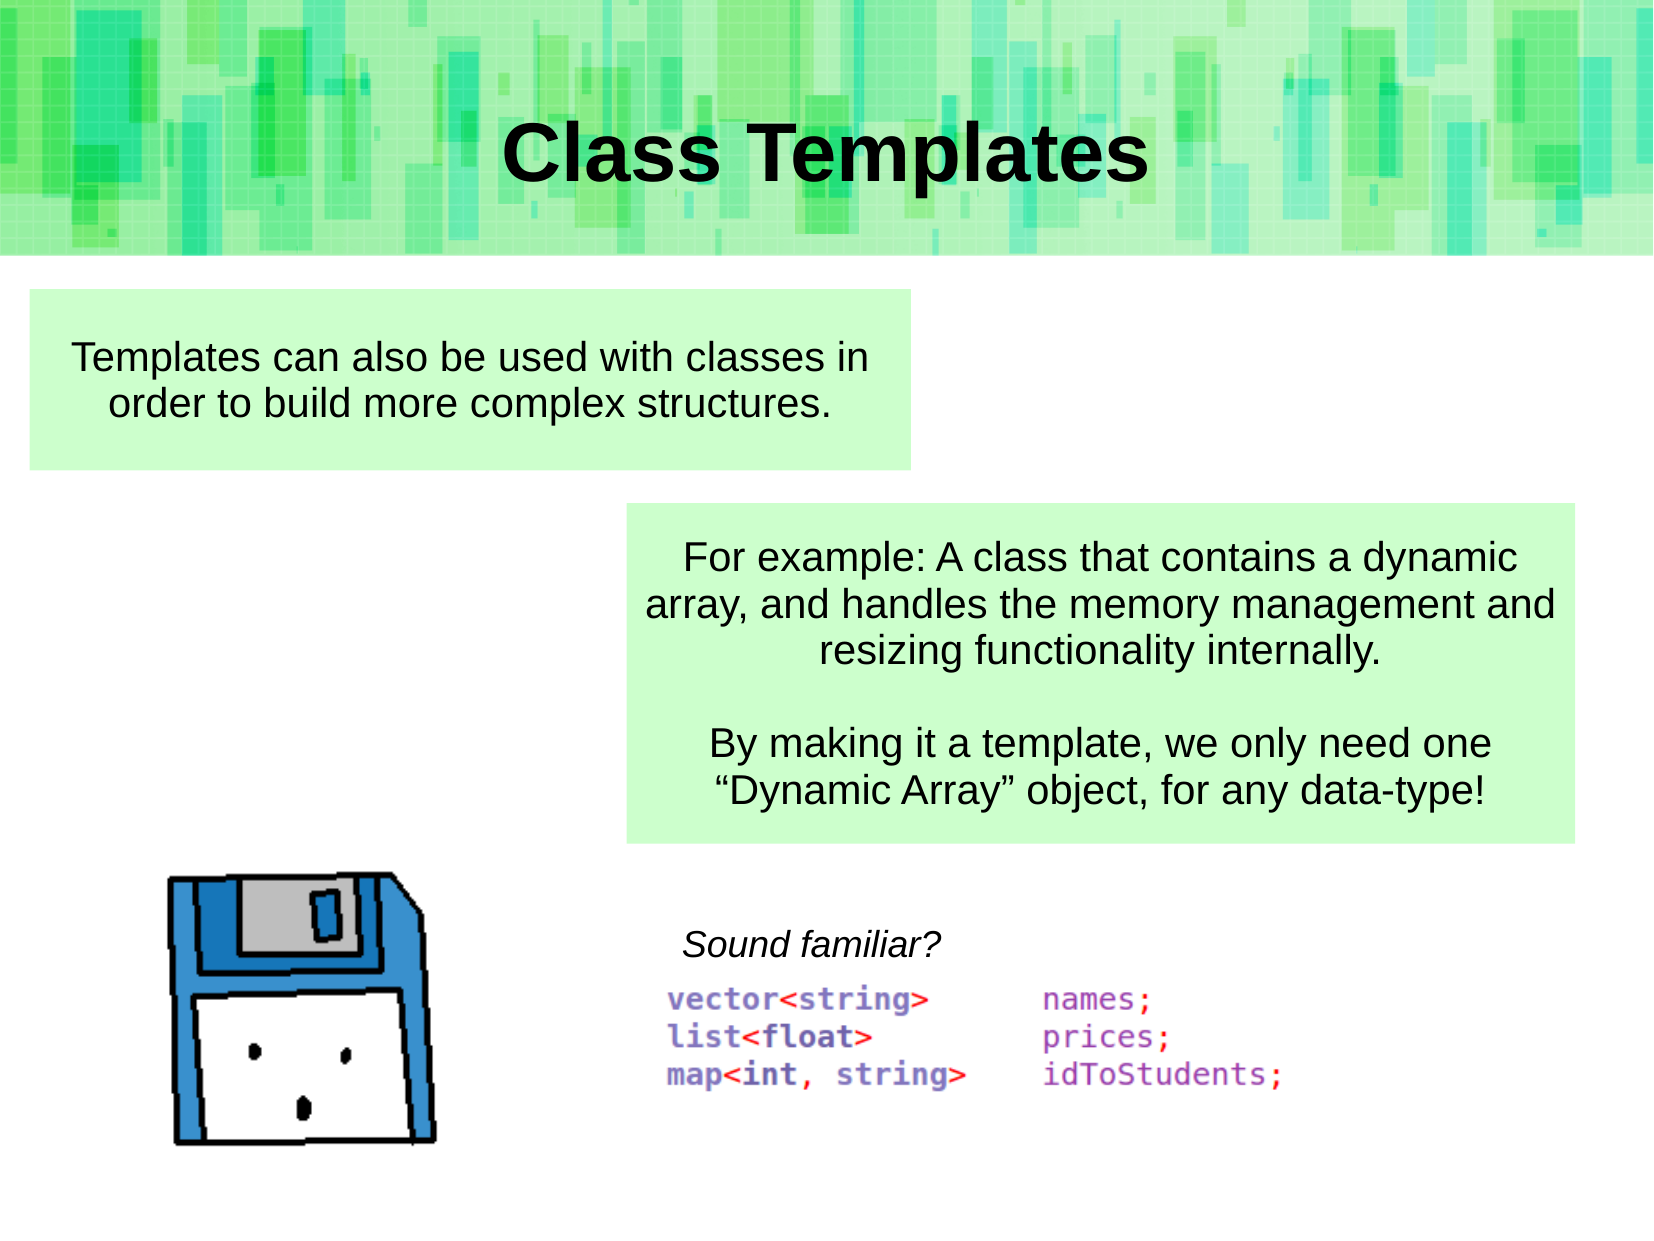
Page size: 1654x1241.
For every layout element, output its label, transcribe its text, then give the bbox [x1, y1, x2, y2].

title Class Templates [82, 49, 1571, 257]
text_box For example: A class that contains a dynamic array, and handles the memory management and resizing functionality internally. By making it a template, we only need one “Dynamic Array” object, for any data-type! [626, 503, 1576, 844]
text_box Sound familiar? [667, 915, 1230, 973]
text_box Templates can also be used with classes in order to build more complex structures. [29, 289, 911, 471]
picture [0, 0, 1654, 1241]
